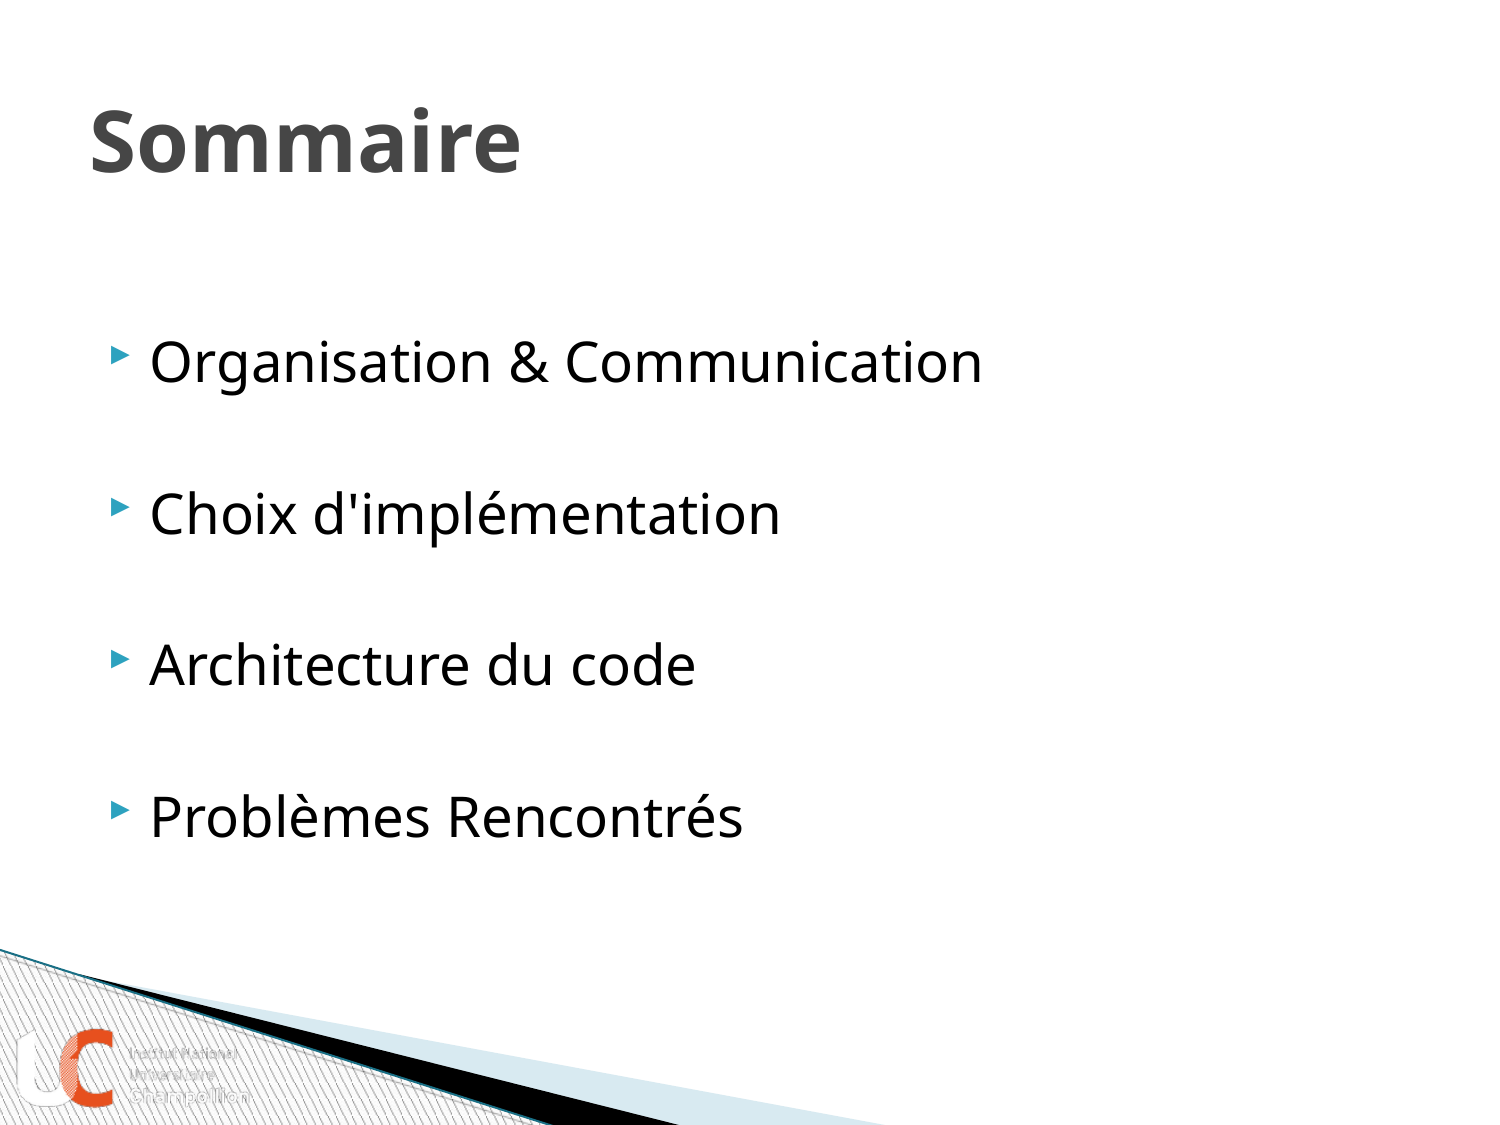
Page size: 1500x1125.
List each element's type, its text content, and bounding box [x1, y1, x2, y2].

list Organisation & Communication Choix d'implémentation Architecture du code Problèmes Rencontrés [75, 243, 1425, 986]
picture [0, 952, 543, 1125]
title Sommaire [75, 45, 1425, 233]
